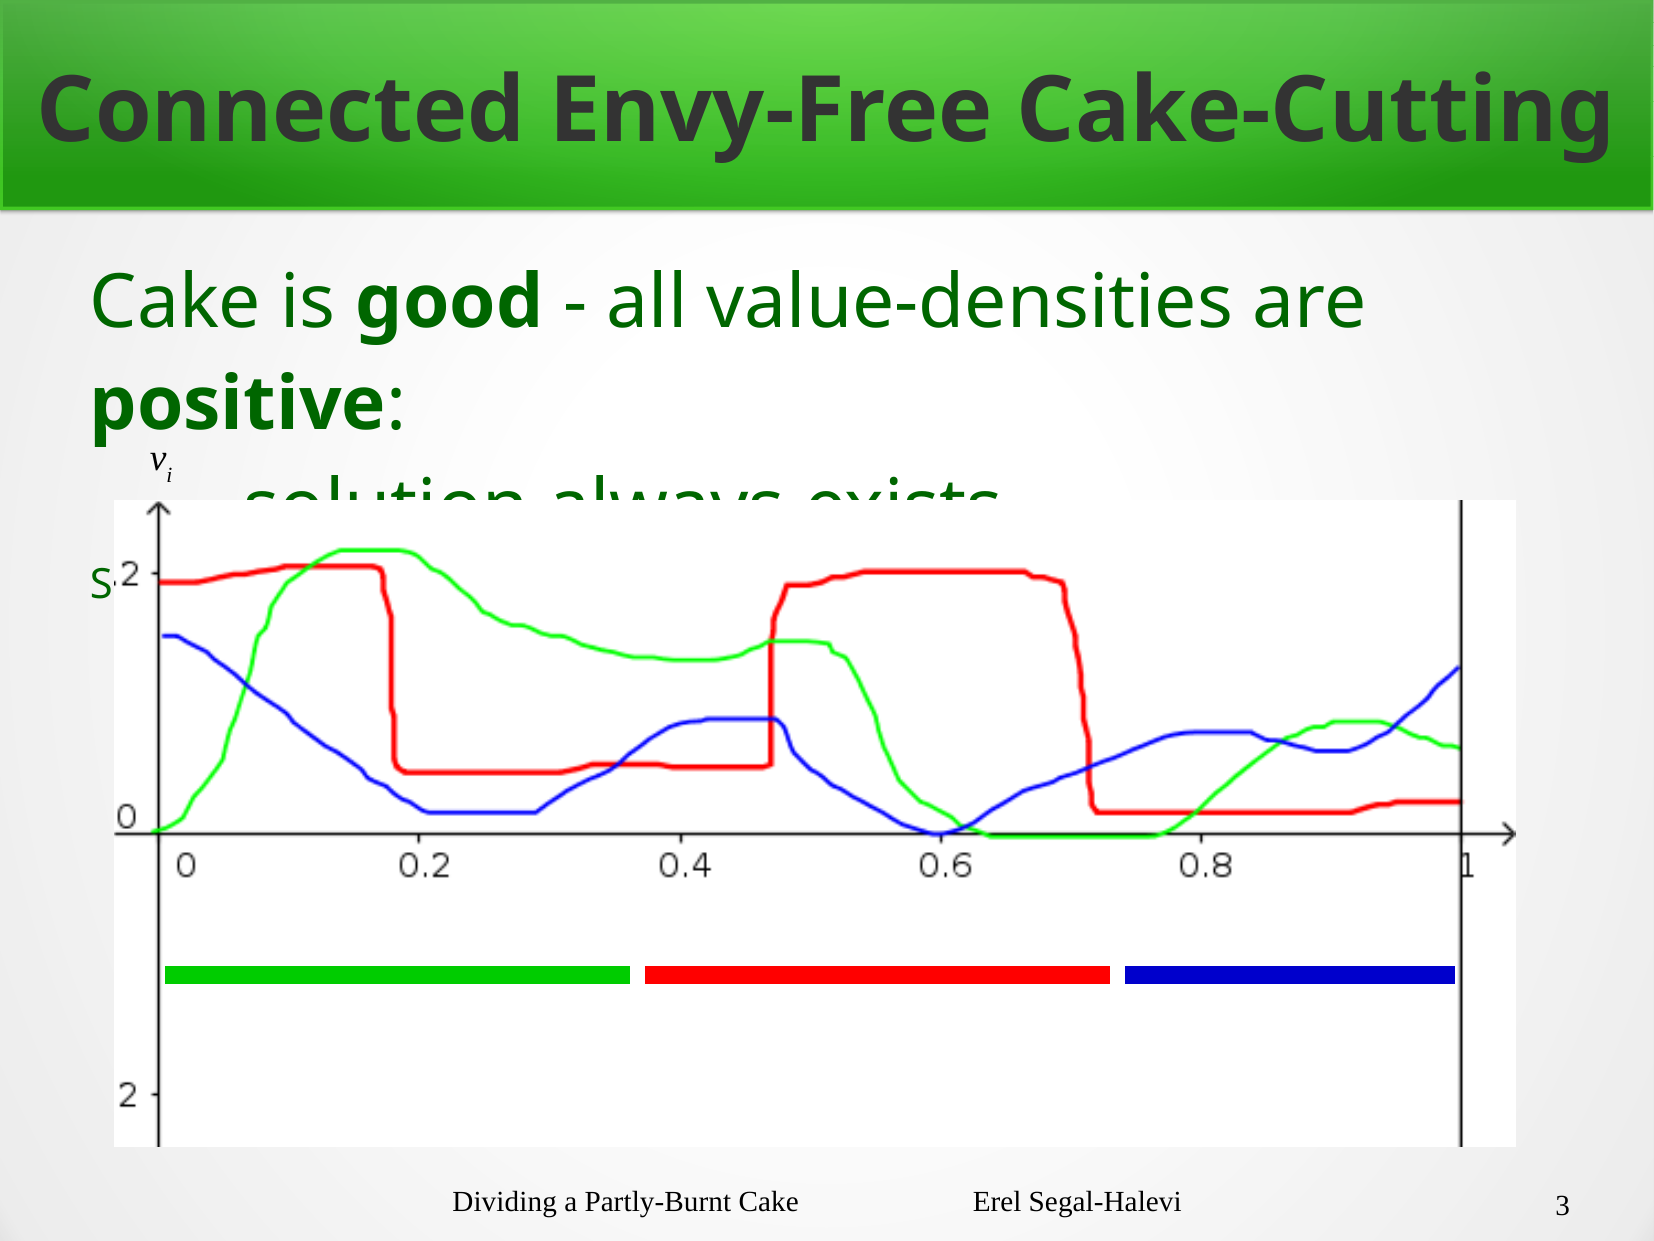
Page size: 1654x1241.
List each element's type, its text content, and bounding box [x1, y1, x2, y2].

text_box vi [135, 429, 188, 496]
text_box Cake is good - all value-densities are positive: – solution always exists (Stromquist 1980, Simmons 1980) [75, 240, 1591, 571]
title Connected Envy-Free Cake-Cutting [0, 2, 1654, 211]
picture [114, 500, 1516, 1147]
